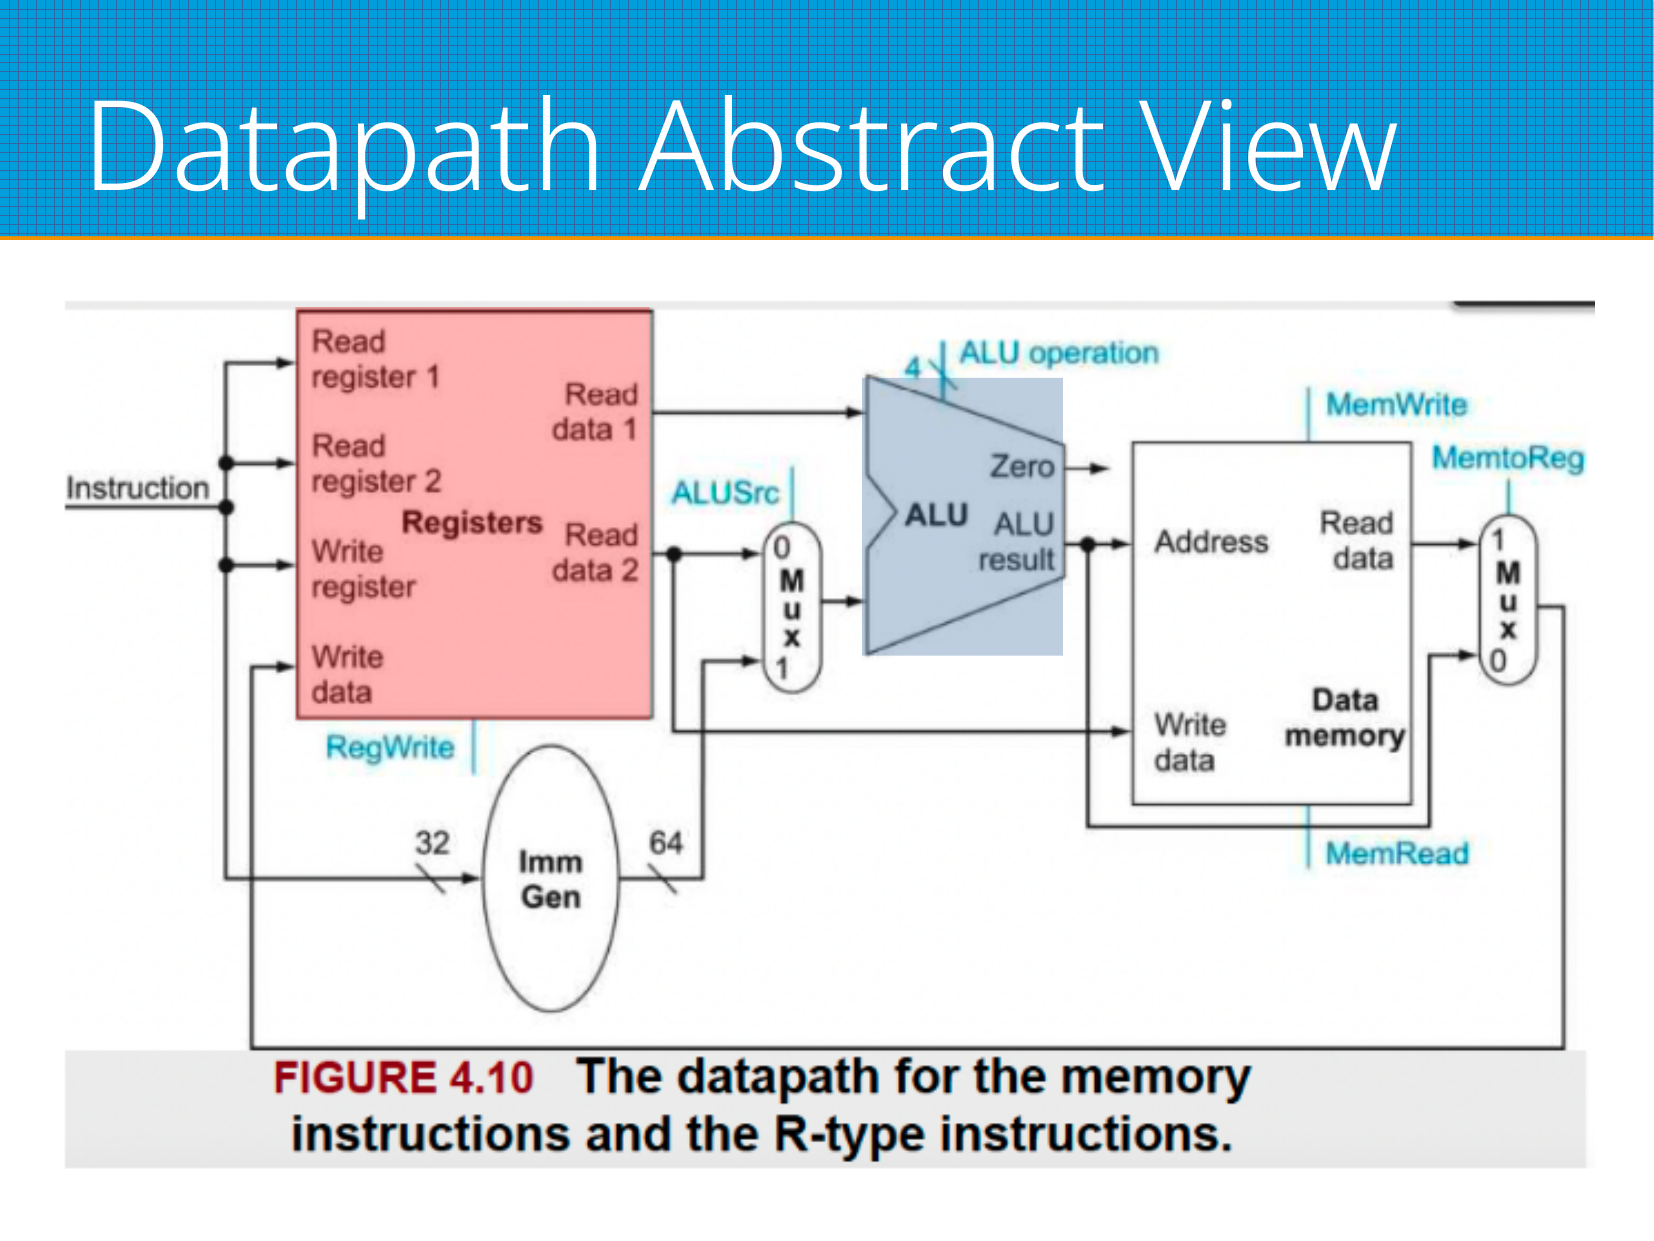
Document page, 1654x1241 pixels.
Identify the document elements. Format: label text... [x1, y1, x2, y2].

text_box [295, 307, 650, 721]
title Datapath Abstract View [82, 19, 1571, 227]
picture [59, 295, 1595, 1171]
text_box [862, 377, 1063, 656]
